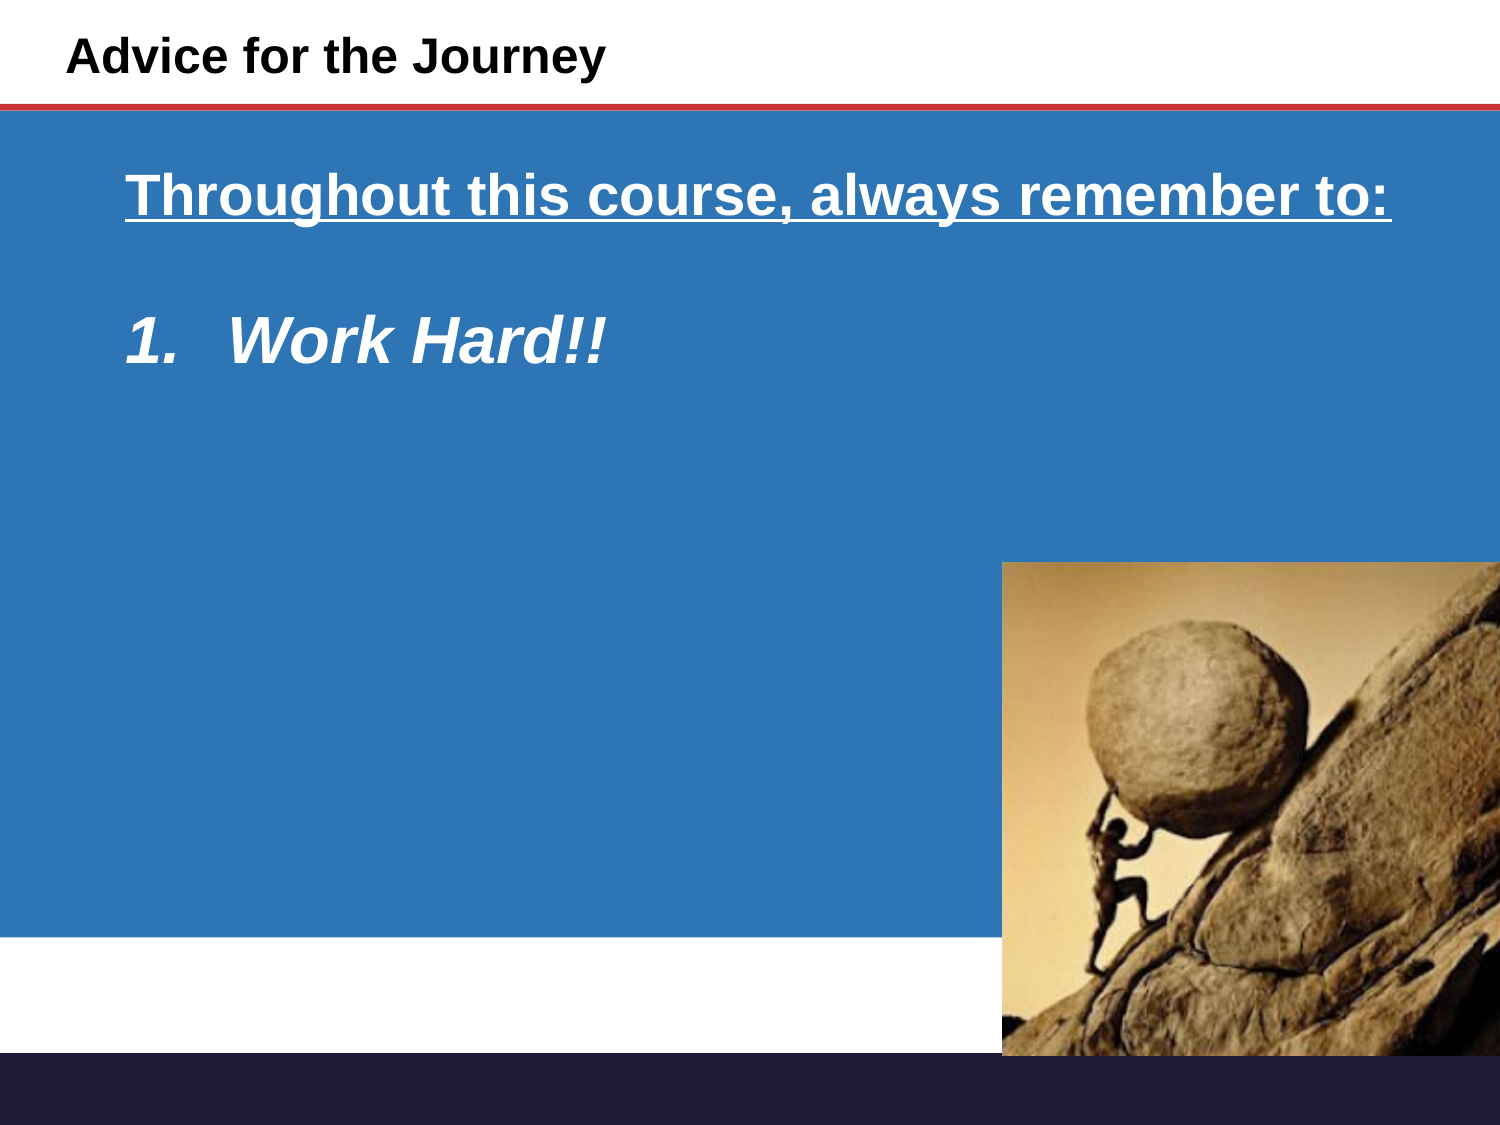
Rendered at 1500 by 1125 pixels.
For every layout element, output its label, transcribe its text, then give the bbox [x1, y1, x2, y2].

title Advice for the Journey [50, 0, 948, 108]
picture [1002, 562, 1500, 1057]
text_box Throughout this course, always remember to: Work Hard!! [72, 149, 1423, 893]
text_box [0, 110, 1500, 938]
